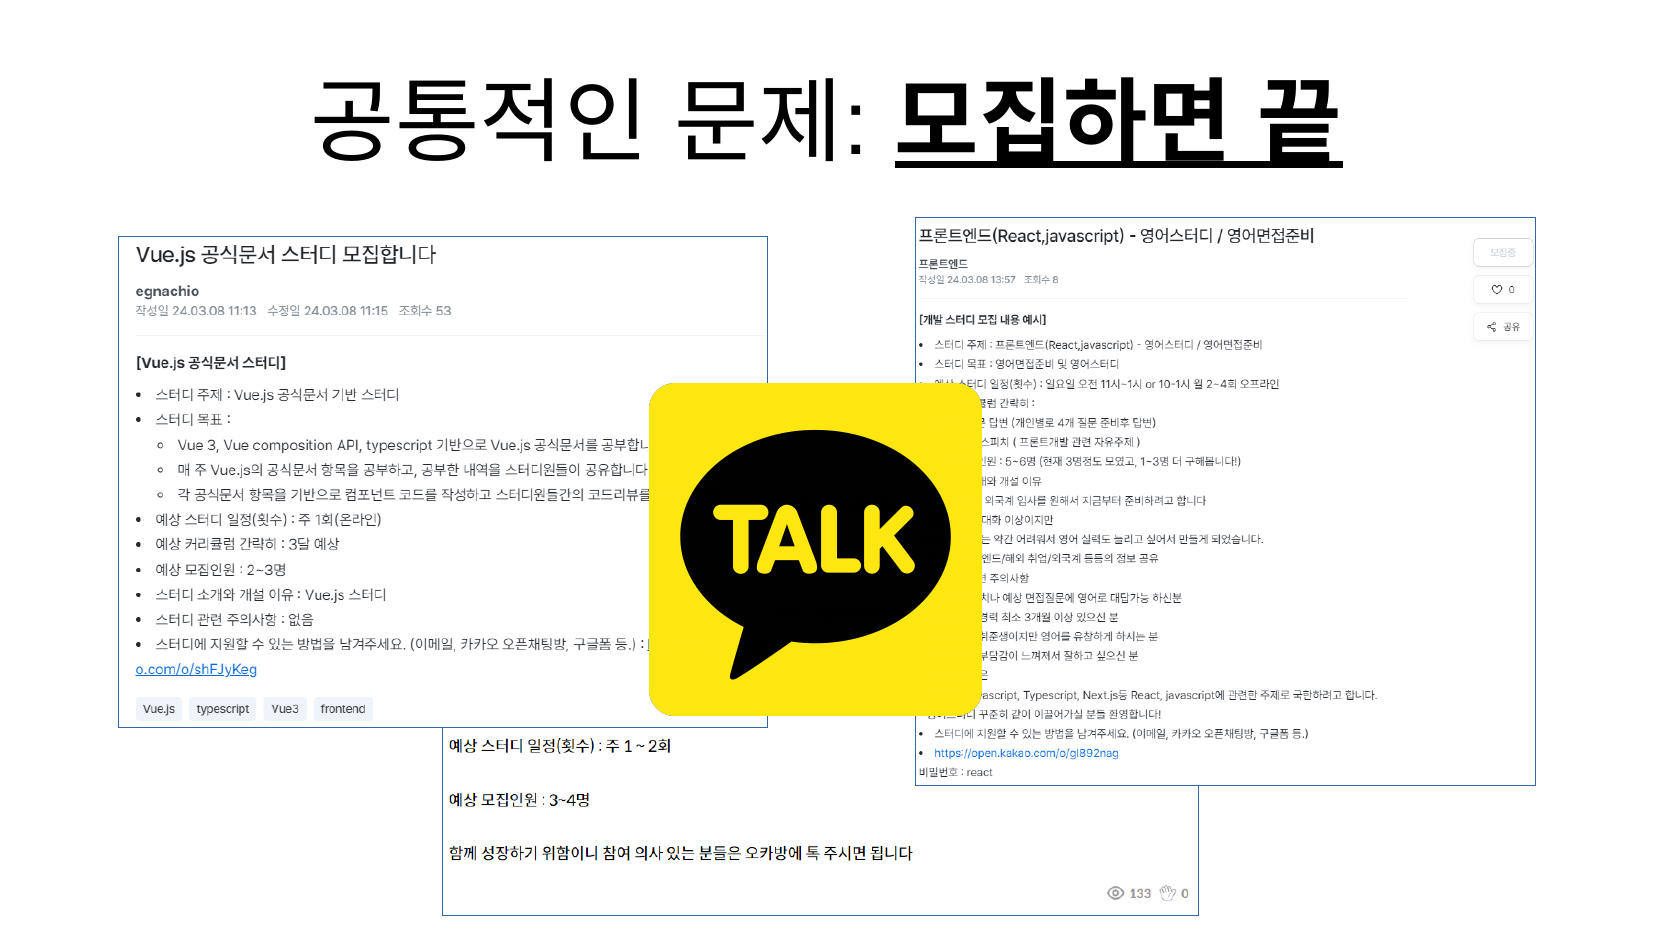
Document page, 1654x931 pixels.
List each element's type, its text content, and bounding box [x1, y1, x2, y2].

title 공통적인 문제: 모집하면 끝 [82, 37, 1571, 193]
picture [118, 217, 1536, 916]
